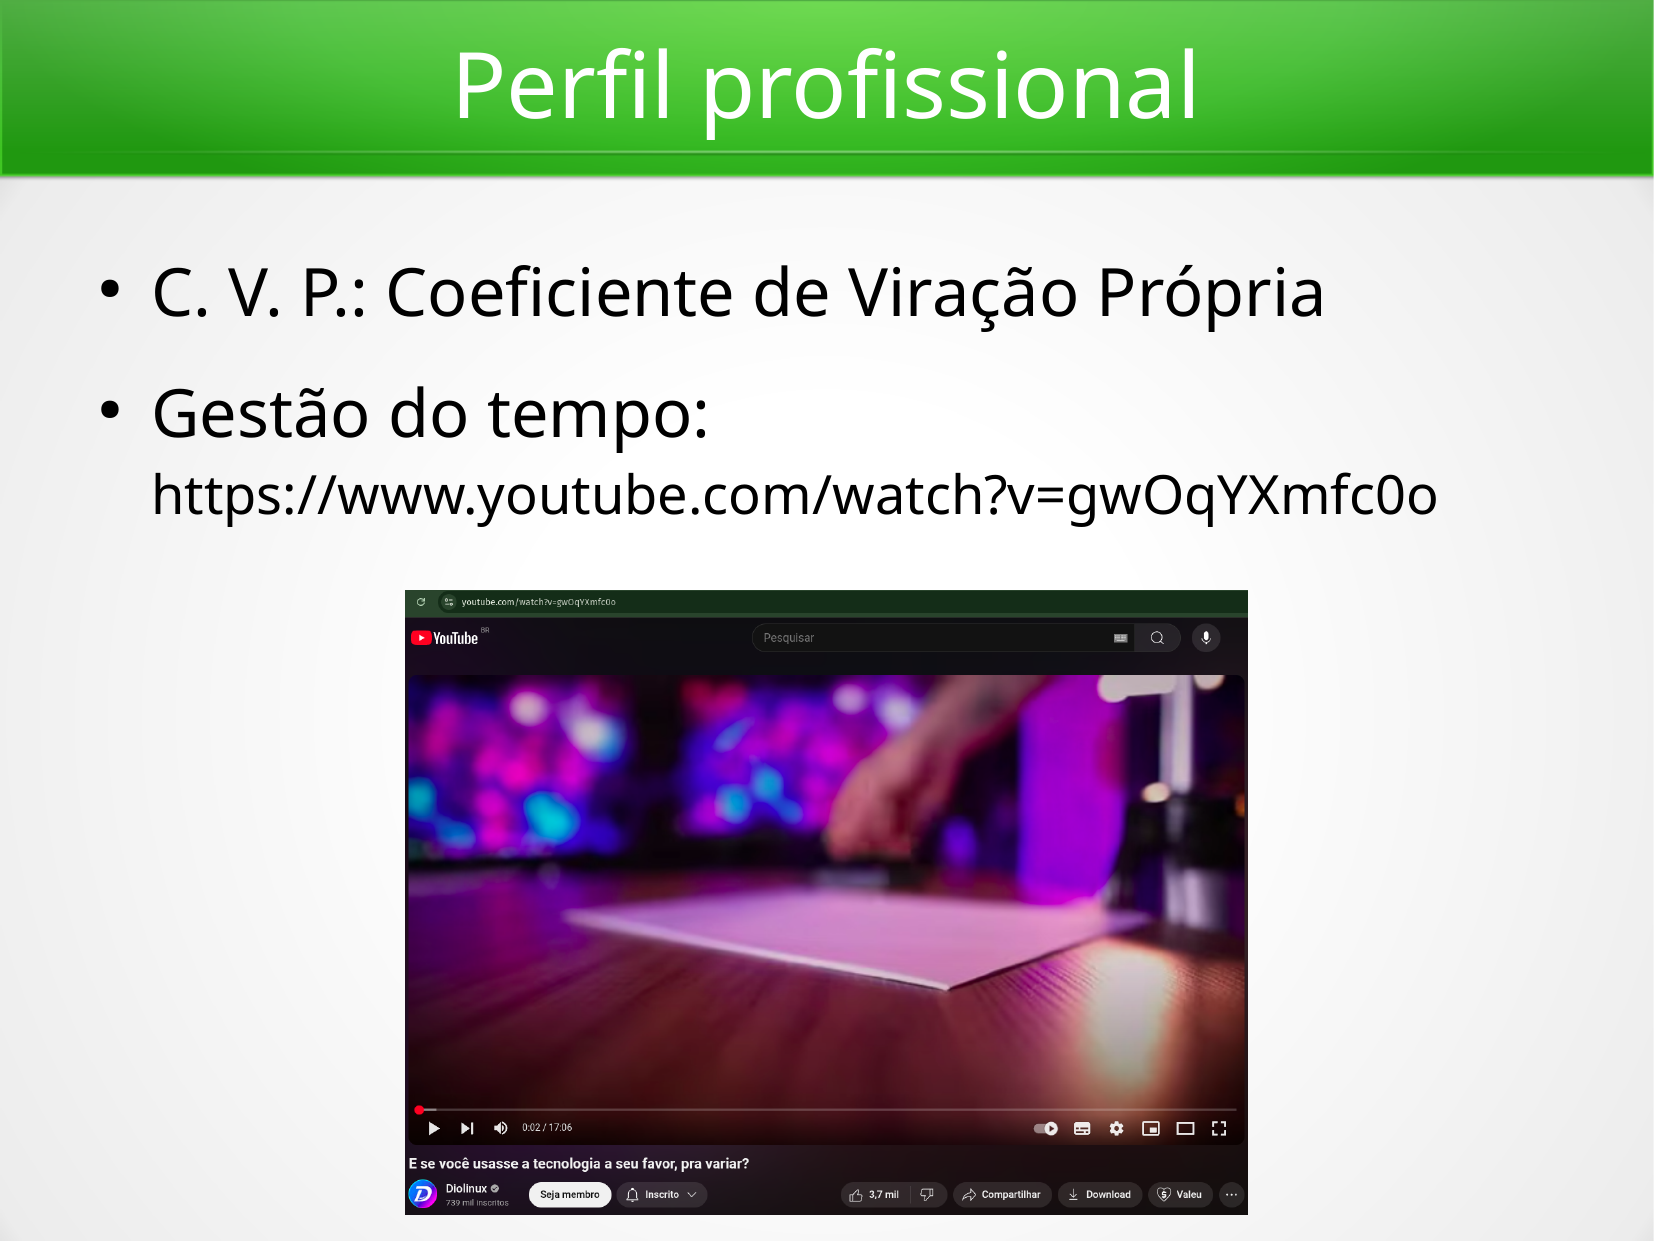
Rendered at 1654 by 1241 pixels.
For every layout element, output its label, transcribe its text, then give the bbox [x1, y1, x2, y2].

title Perfil profissional [82, 11, 1571, 154]
list C. V. P.: Coeficiente de Viração Própria Gestão do tempo: https://www.youtube.com/watch?v=gwOqYXmfc0o [80, 245, 1569, 965]
picture [0, 0, 1654, 1241]
